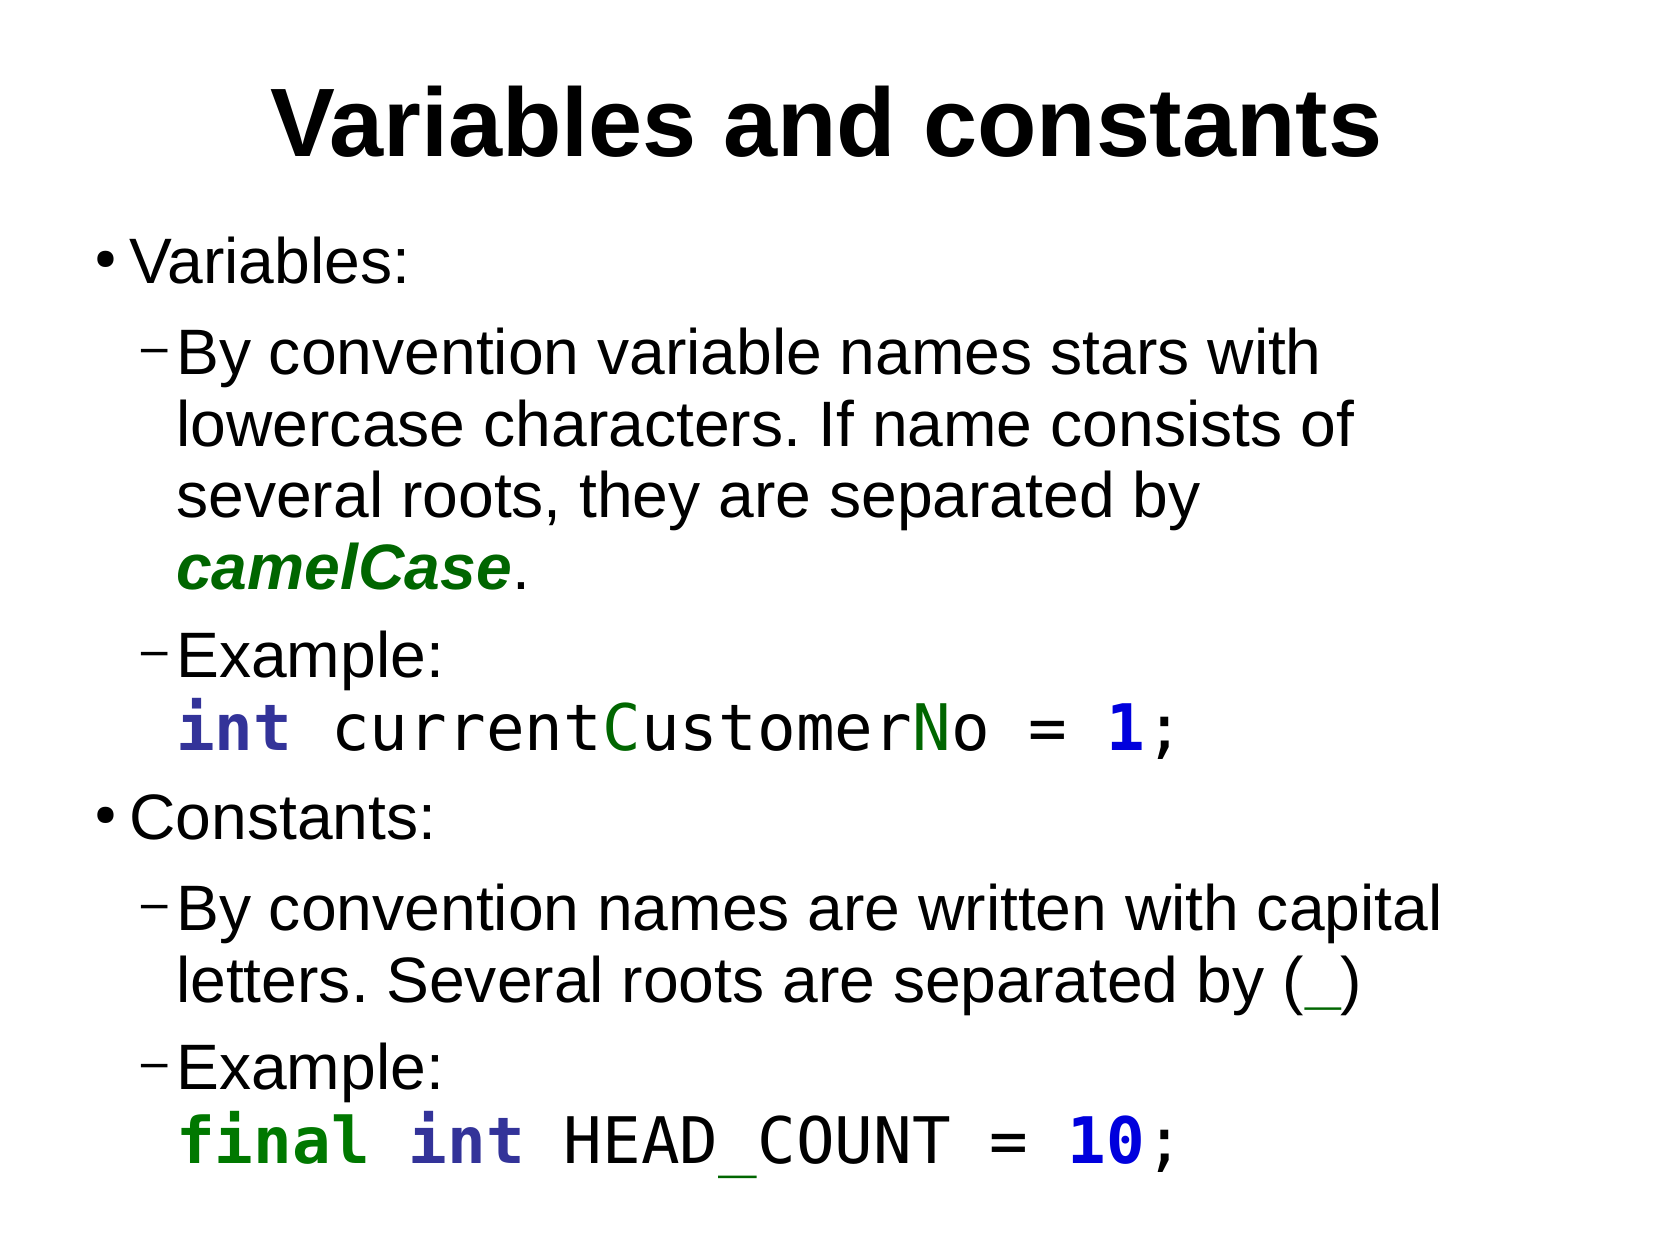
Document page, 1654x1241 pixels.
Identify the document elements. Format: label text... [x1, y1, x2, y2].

list Variables: By convention variable names stars with lowercase characters. If name consists of several roots, they are separated by camelCase. Example: int currentCustomerNo = 1; Constants: By convention names are written with capital letters. Several roots are separated by (_) Example: final int HEAD_COUNT = 10; [82, 225, 1538, 1186]
title Variables and constants [82, 49, 1571, 196]
